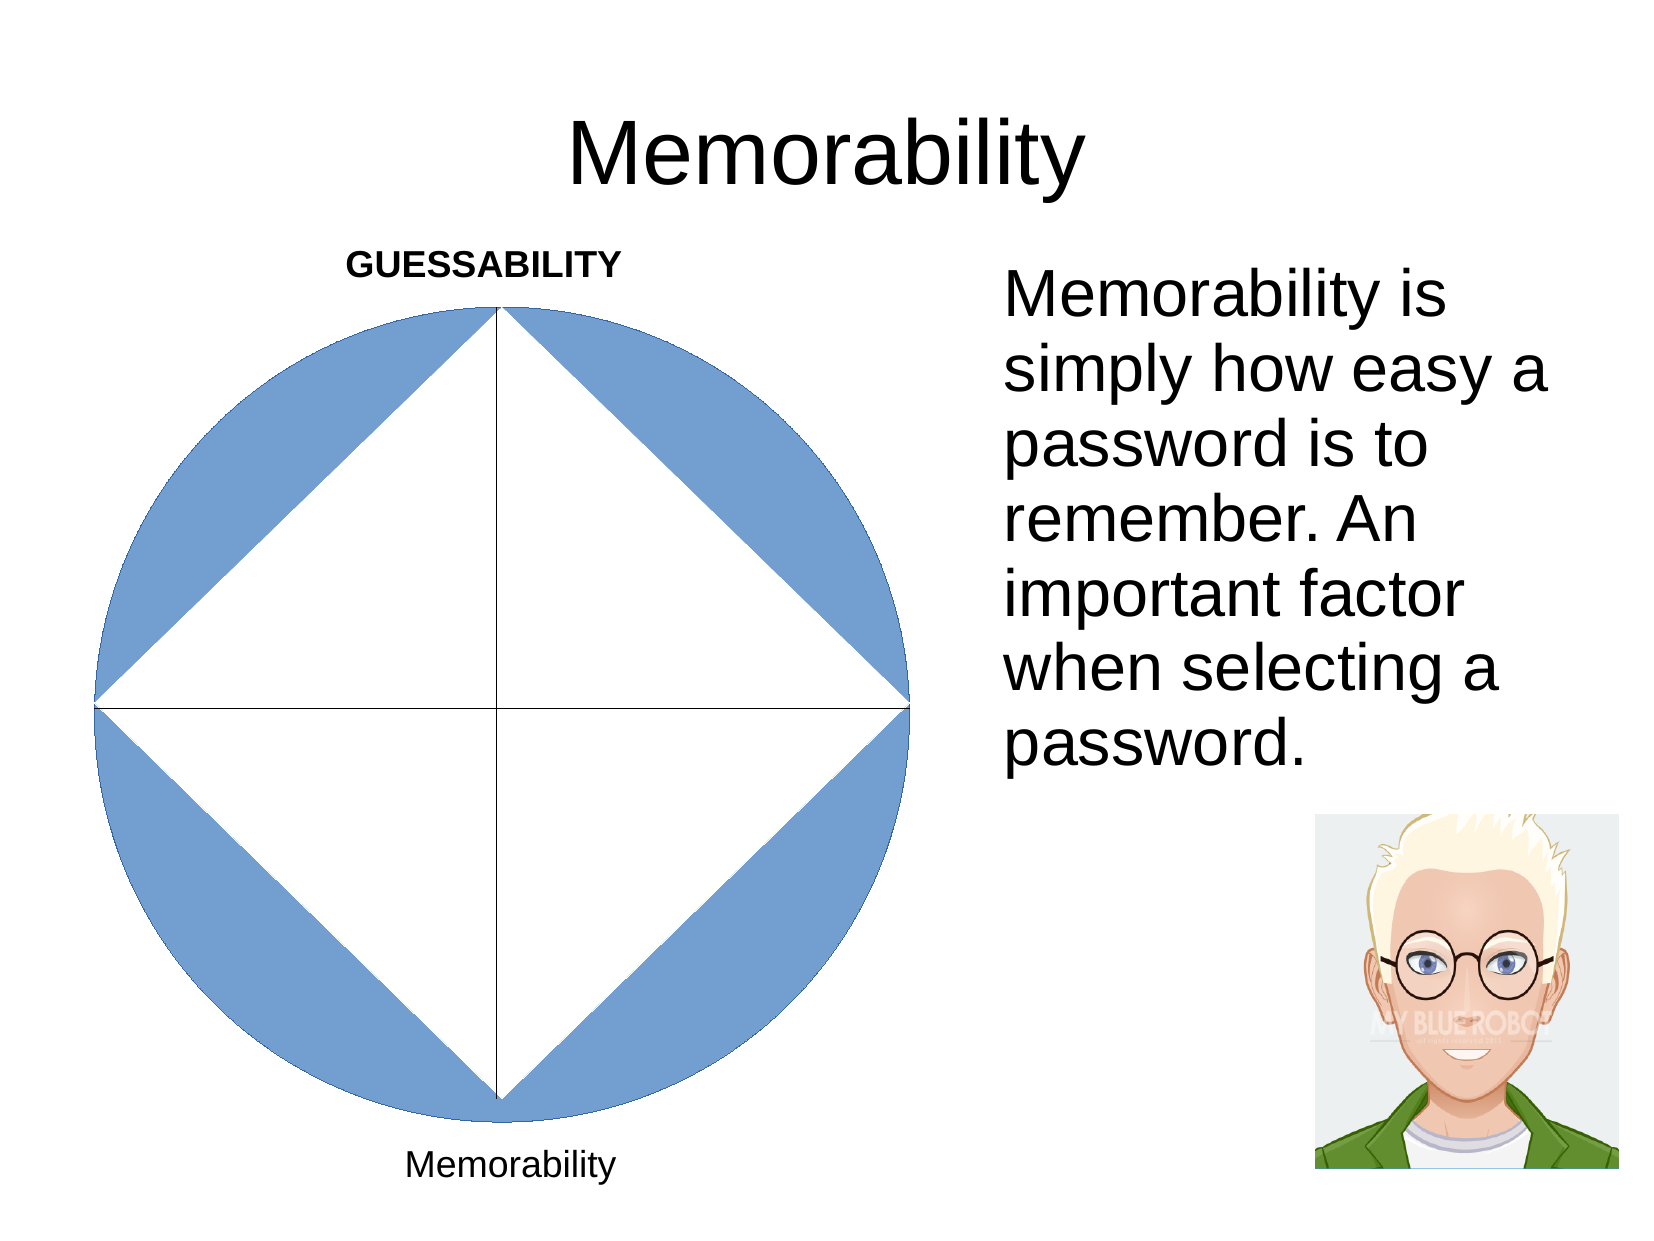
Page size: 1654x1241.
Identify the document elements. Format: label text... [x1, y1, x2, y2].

text_box [497, 307, 910, 708]
title Memorability [82, 49, 1571, 257]
text_box Memorability [389, 1136, 632, 1193]
text_box [94, 709, 910, 1123]
picture [1315, 814, 1619, 1169]
list Memorability is simply how easy a password is to remember. An important factor when selecting a password. [933, 256, 1619, 976]
text_box GUESSABILITY [330, 236, 638, 294]
text_box [94, 307, 496, 708]
